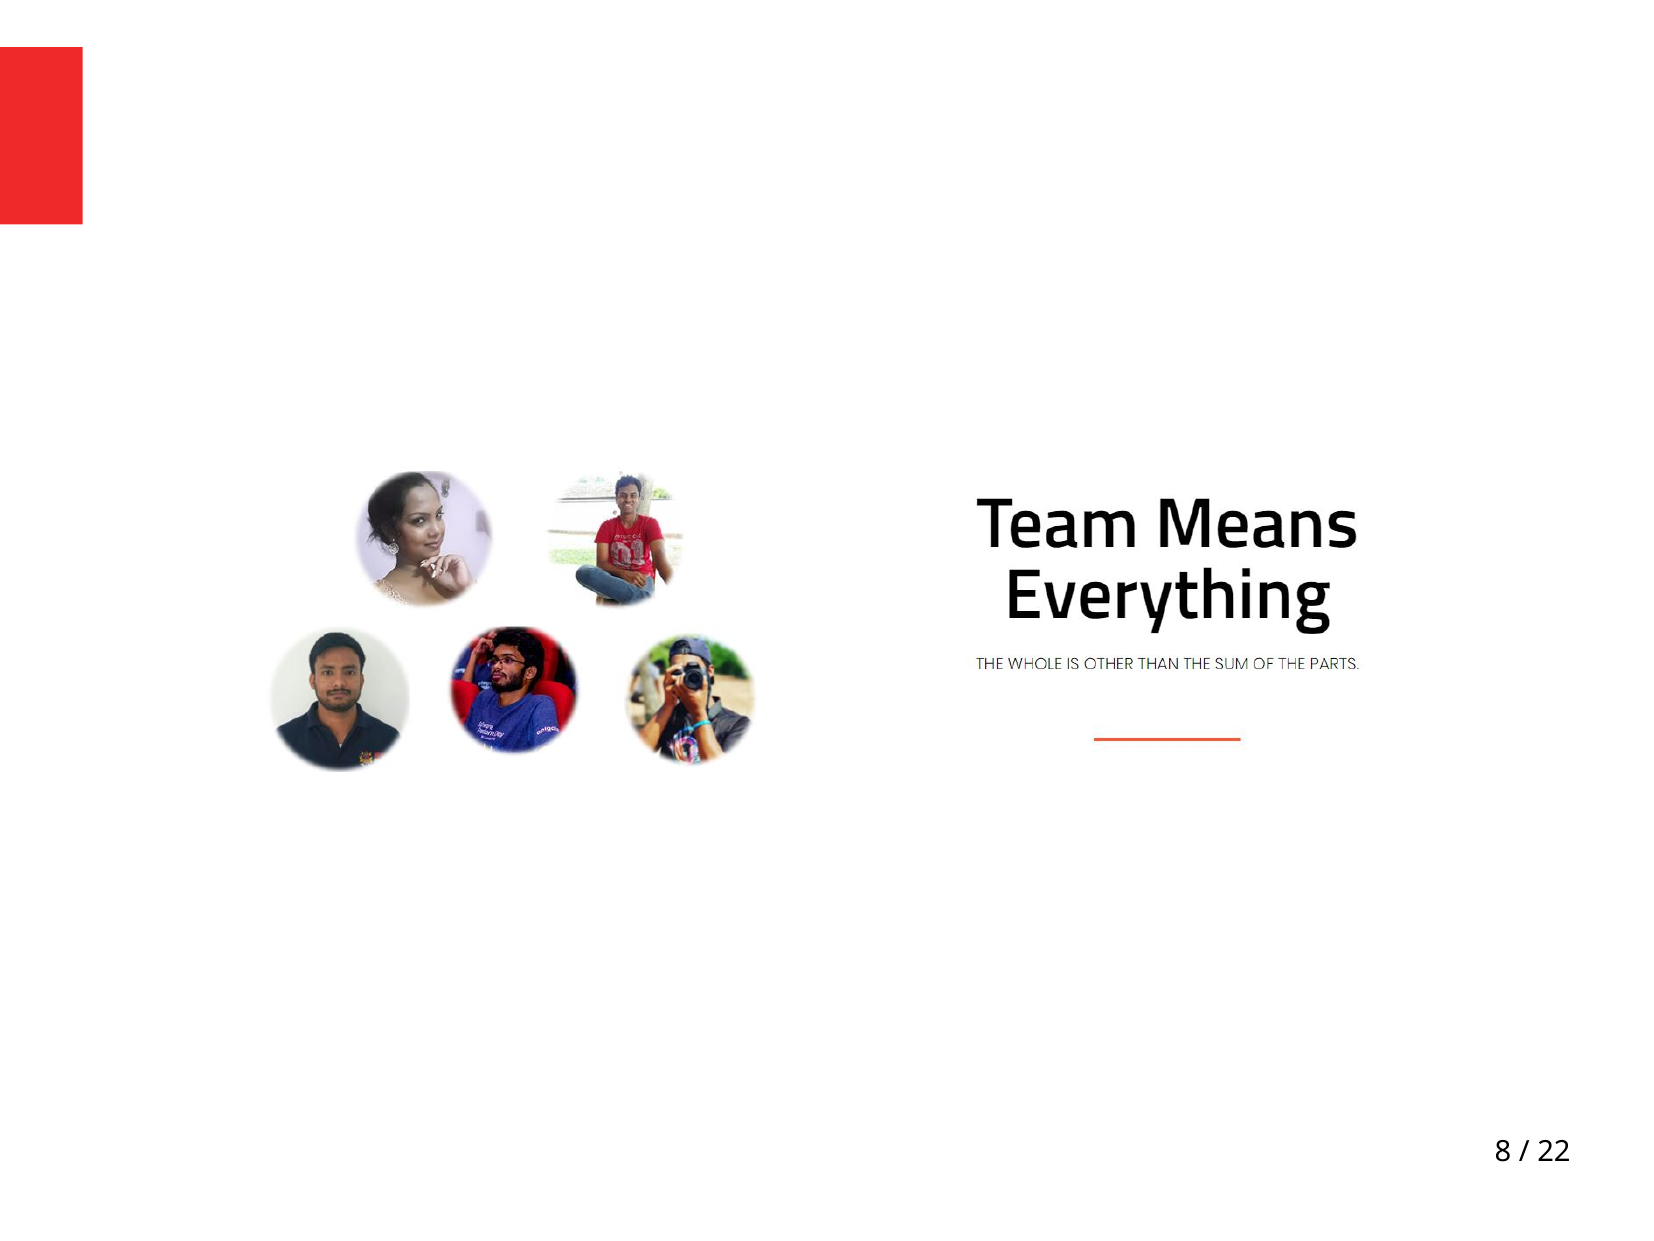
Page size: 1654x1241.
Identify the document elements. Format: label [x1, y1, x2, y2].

picture [1, 361, 1654, 879]
